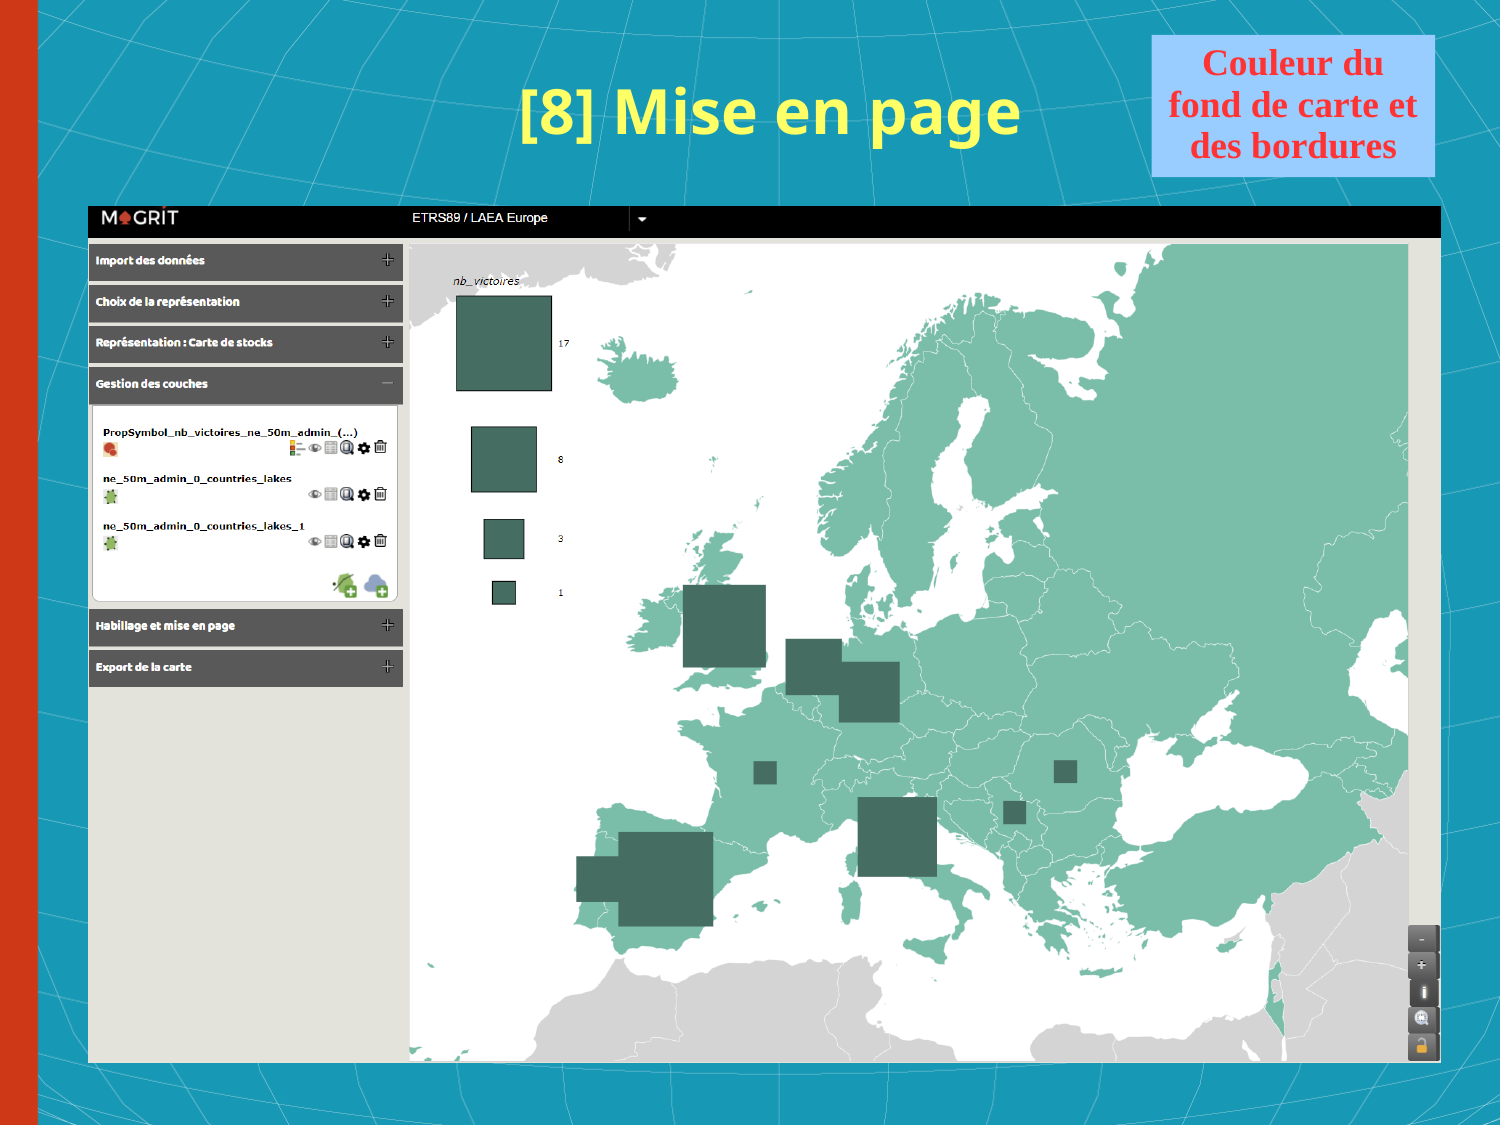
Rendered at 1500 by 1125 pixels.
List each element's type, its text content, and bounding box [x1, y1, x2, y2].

picture [0, 0, 1500, 1125]
title [8] Mise en page [65, 32, 1477, 189]
text_box Couleur du fond de carte et des bordures [1151, 34, 1436, 178]
